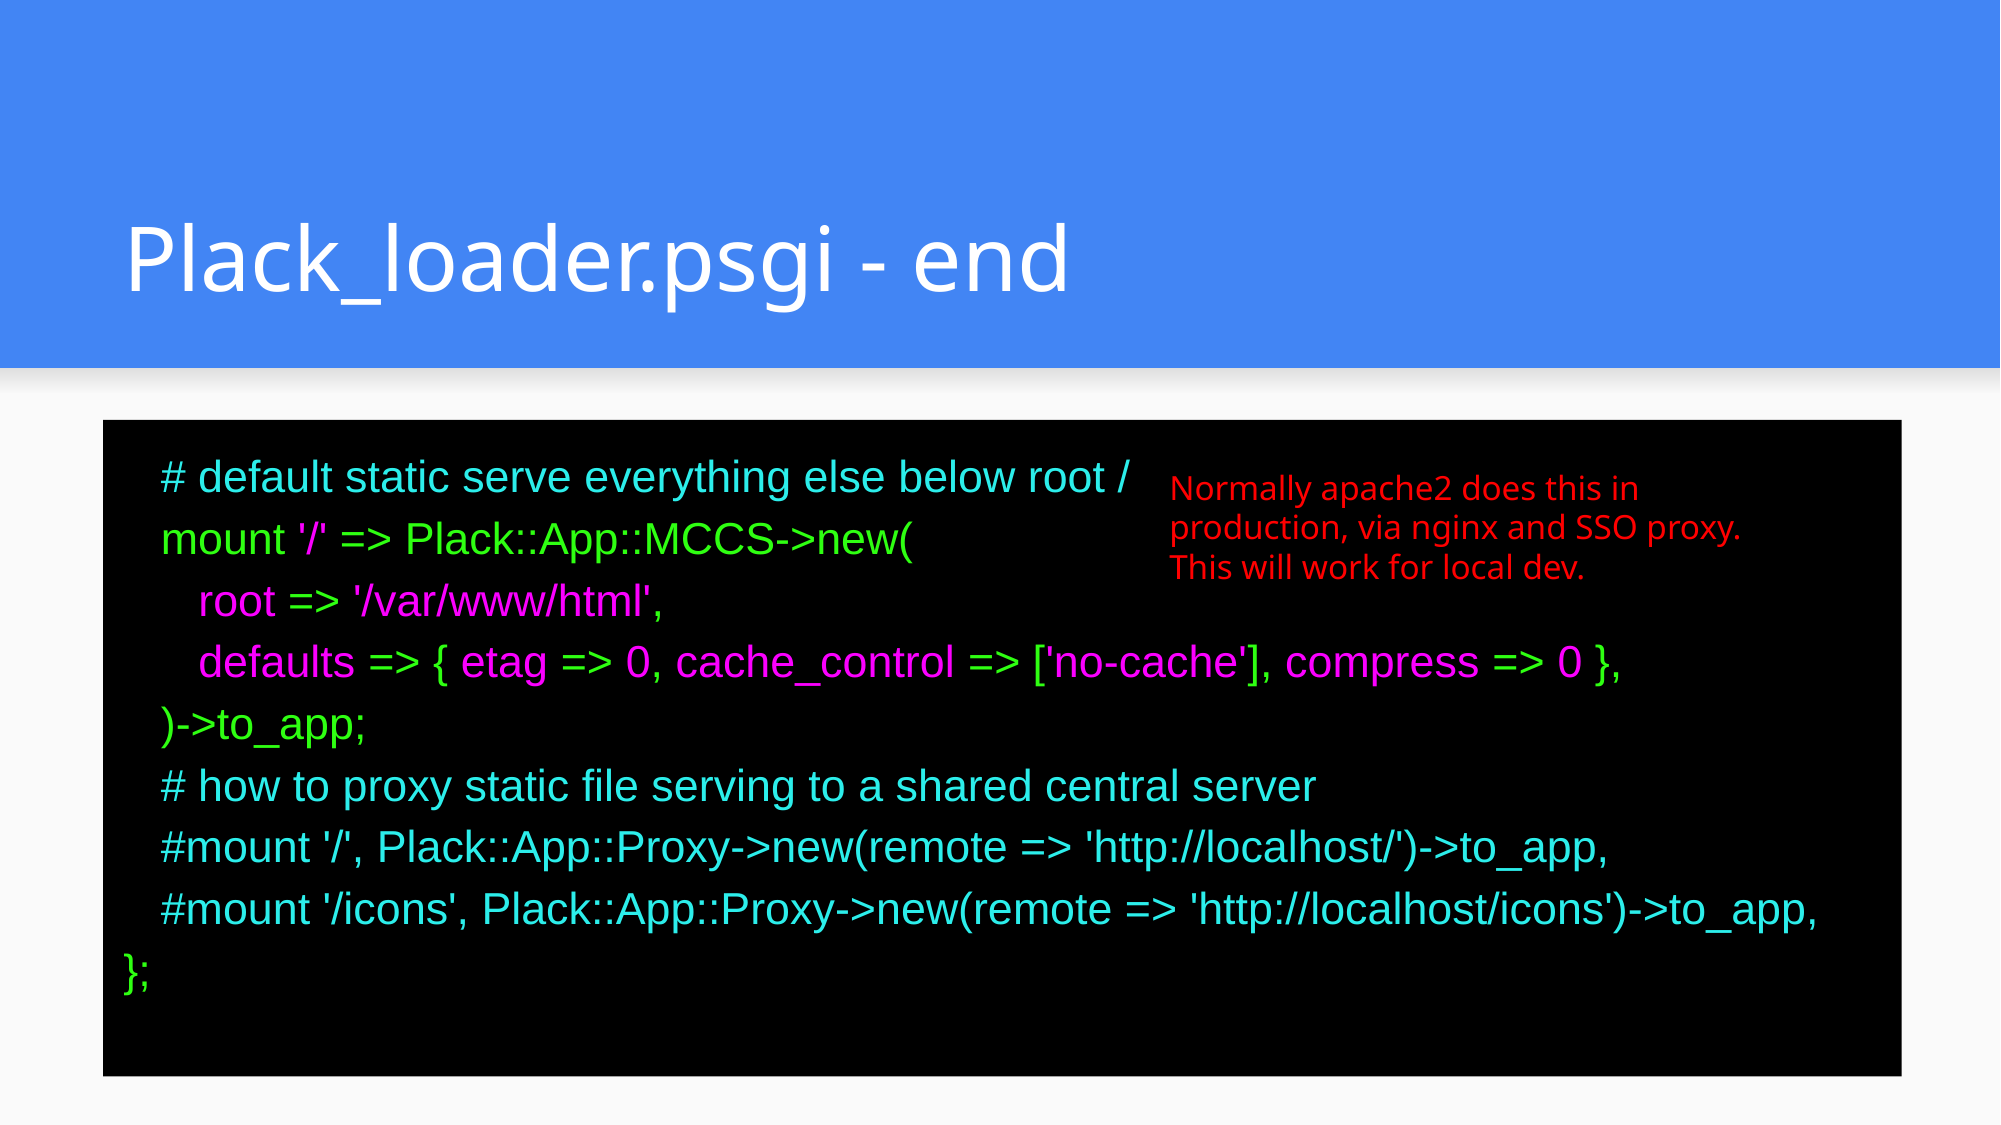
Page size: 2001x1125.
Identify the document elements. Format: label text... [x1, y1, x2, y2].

text_box Normally apache2 does this in production, via nginx and SSO proxy. This will work for local dev. [1154, 451, 1828, 568]
list # default static serve everything else below root / mount '/' => Plack::App::MCCS->new( root => '/var/www/html', defaults => { etag => 0, cache_control => ['no-cache'], compress => 0 }, )->to_app; # how to proxy static file serving to a shared central server #mount '/', Plack::App::Proxy->new(remote => 'http://localhost/')->to_app, #mount '/icons', Plack::App::Proxy->new(remote => 'http://localhost/icons')->to_app, }; [103, 419, 1902, 1077]
title Plack_loader.psgi - end [103, 161, 1902, 330]
